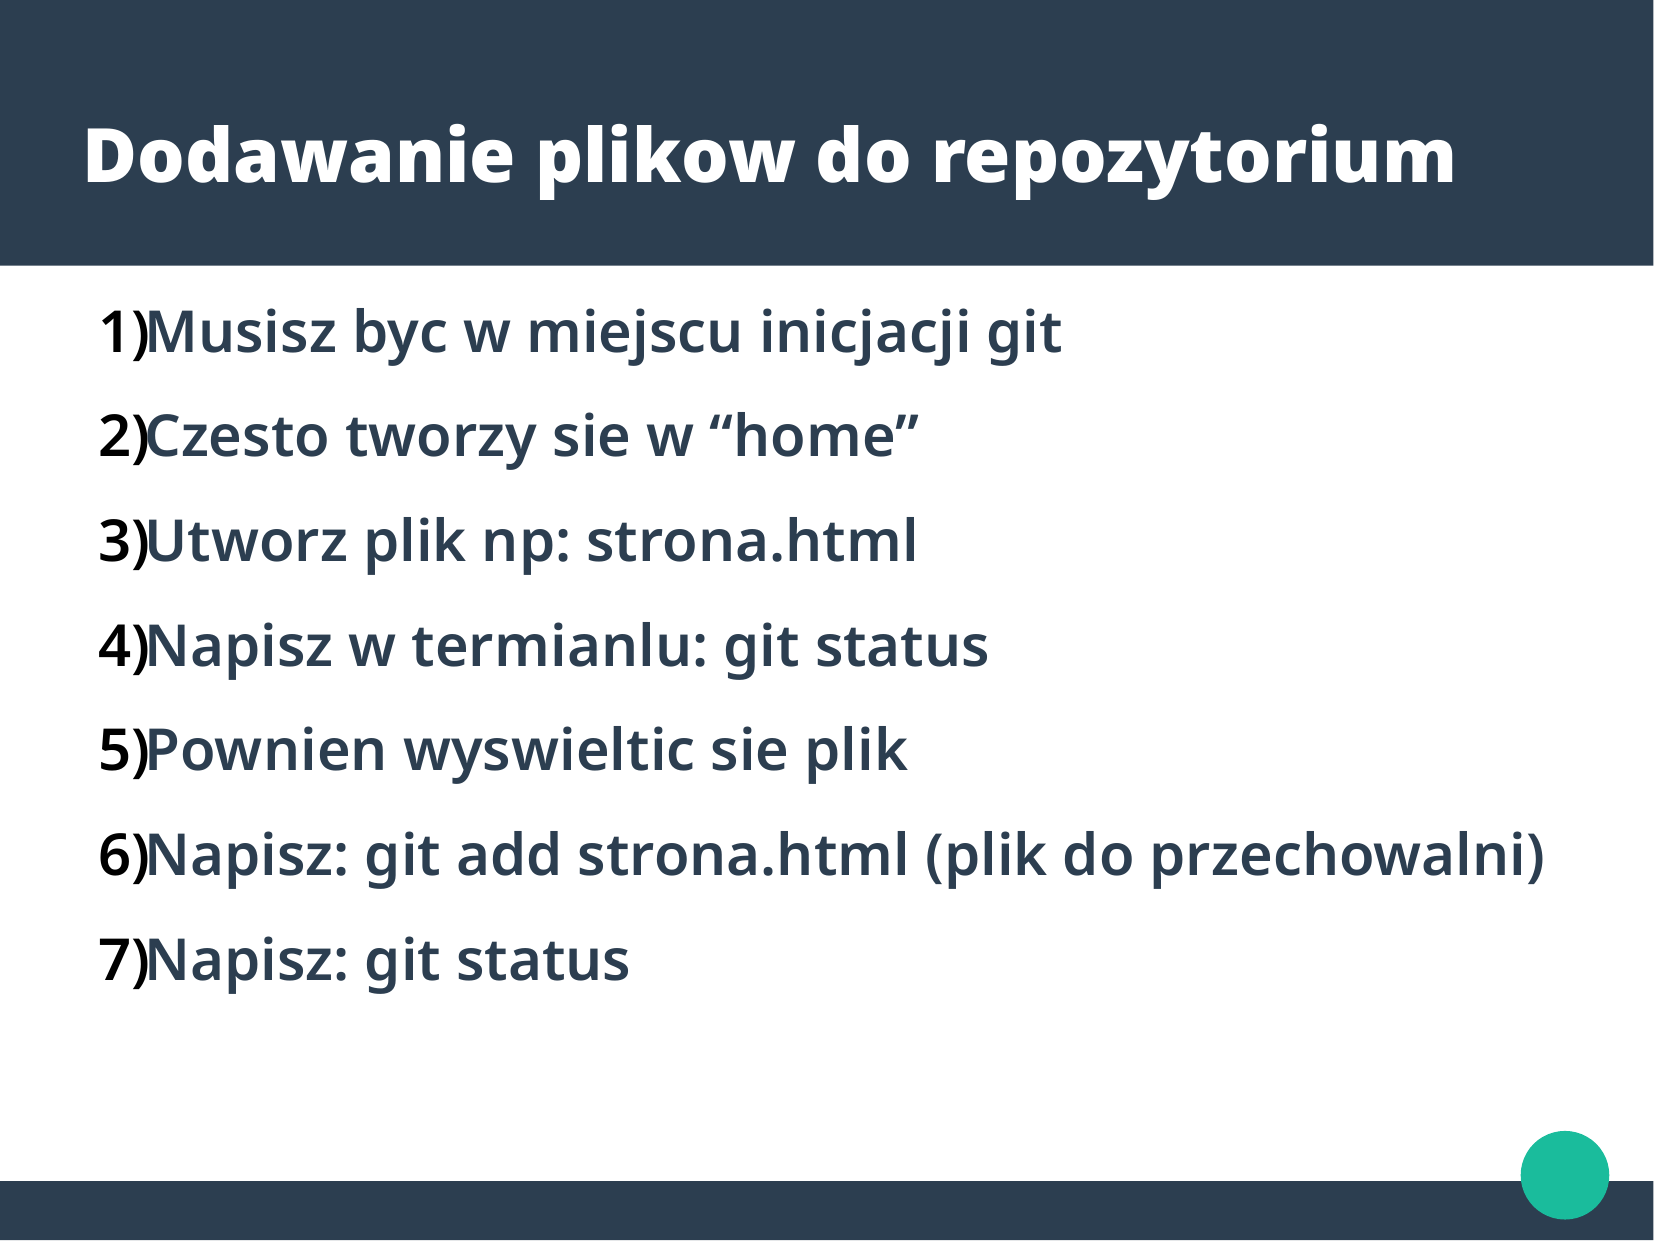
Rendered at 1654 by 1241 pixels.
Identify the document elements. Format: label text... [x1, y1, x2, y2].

title Dodawanie plikow do repozytorium [82, 36, 1571, 270]
list Musisz byc w miejscu inicjacji git Czesto tworzy sie w “home” Utworz plik np: strona.html Napisz w termianlu: git status Pownien wyswieltic sie plik Napisz: git add strona.html (plik do przechowalni) Napisz: git status [82, 290, 1571, 1010]
